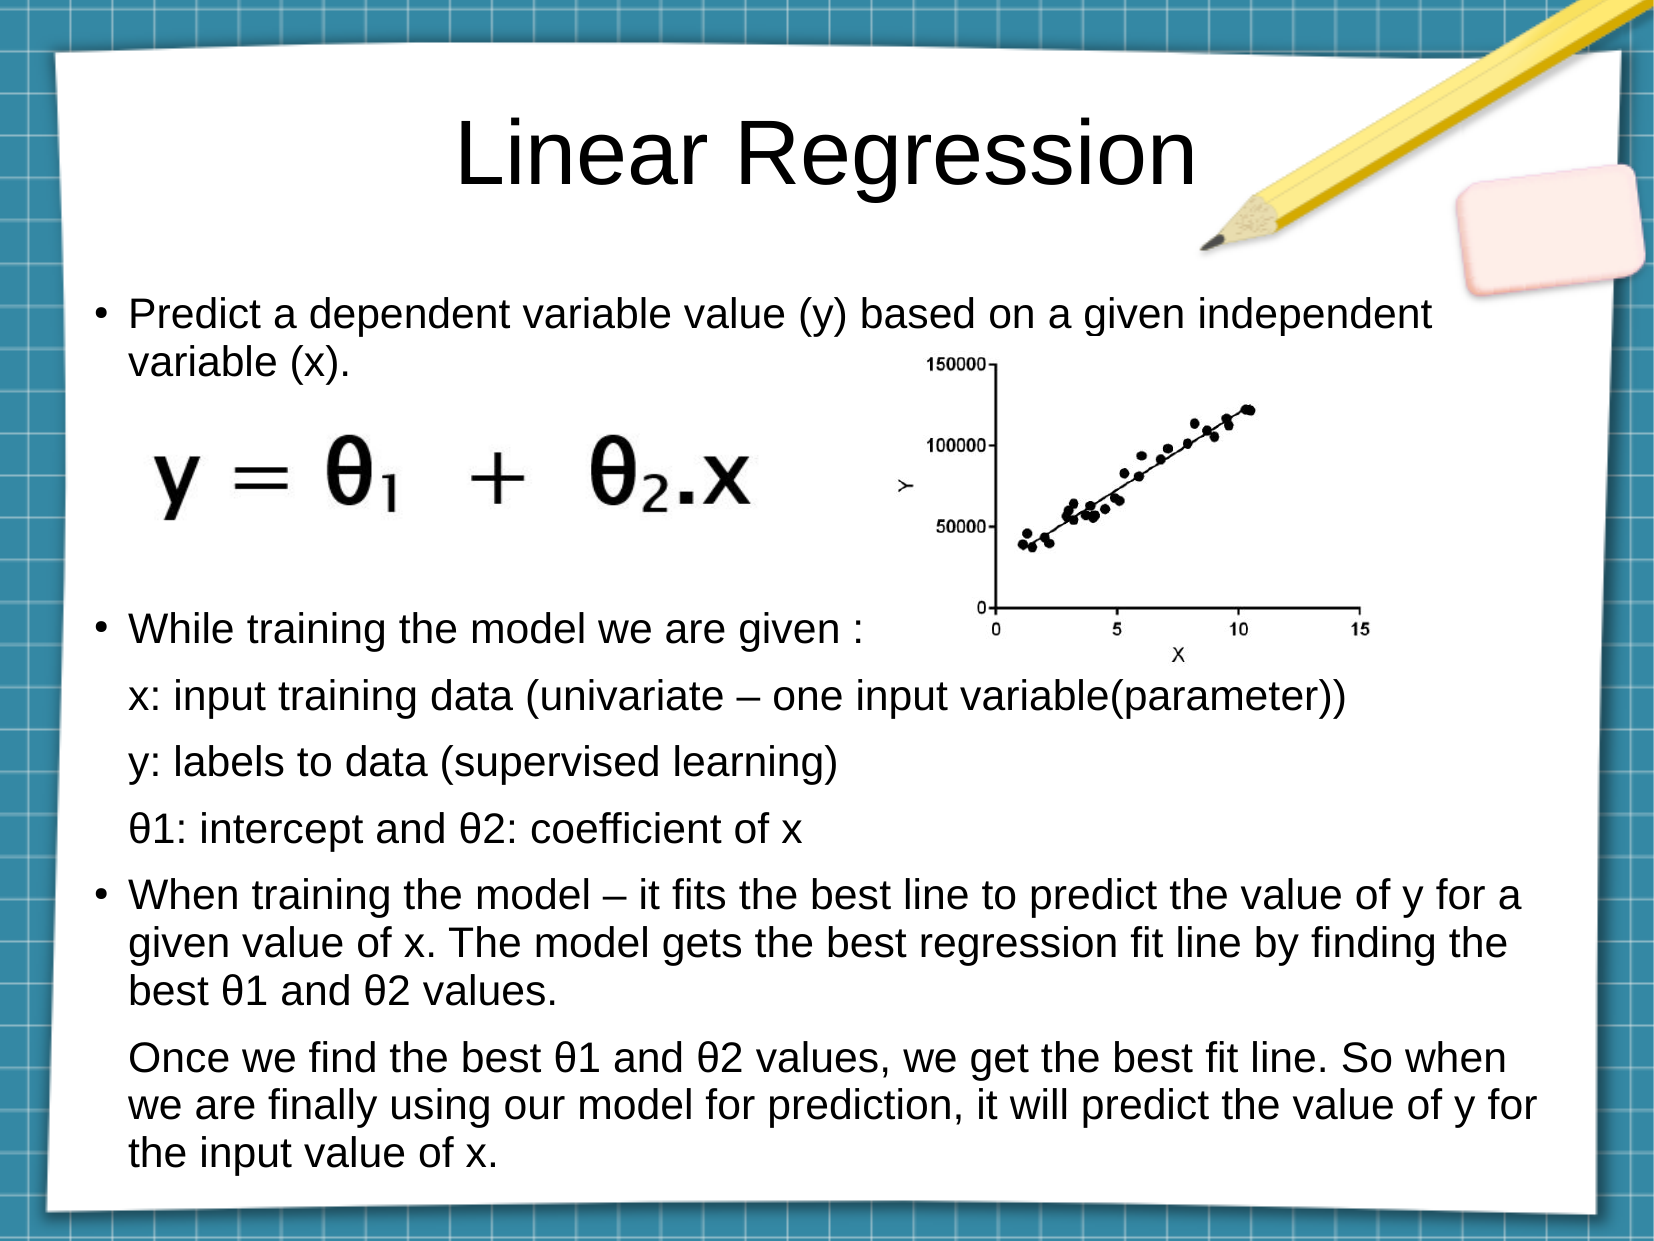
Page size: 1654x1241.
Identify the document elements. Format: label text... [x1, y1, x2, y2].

title Linear Regression [82, 49, 1571, 257]
list Predict a dependent variable value (y) based on a given independent variable (x). While training the model we are given : x: input training data (univariate – one input variable(parameter)) y: labels to data (supervised learning) θ1: intercept and θ2: coefficient of x When training the model – it fits the best line to predict the value of y for a given value of x. The model gets the best regression fit line by finding the best θ1 and θ2 values. Once we find the best θ1 and θ2 values, we get the best fit line. So when we are finally using our model for prediction, it will predict the value of y for the input value of x. [82, 290, 1571, 1189]
picture [0, 0, 1654, 1241]
